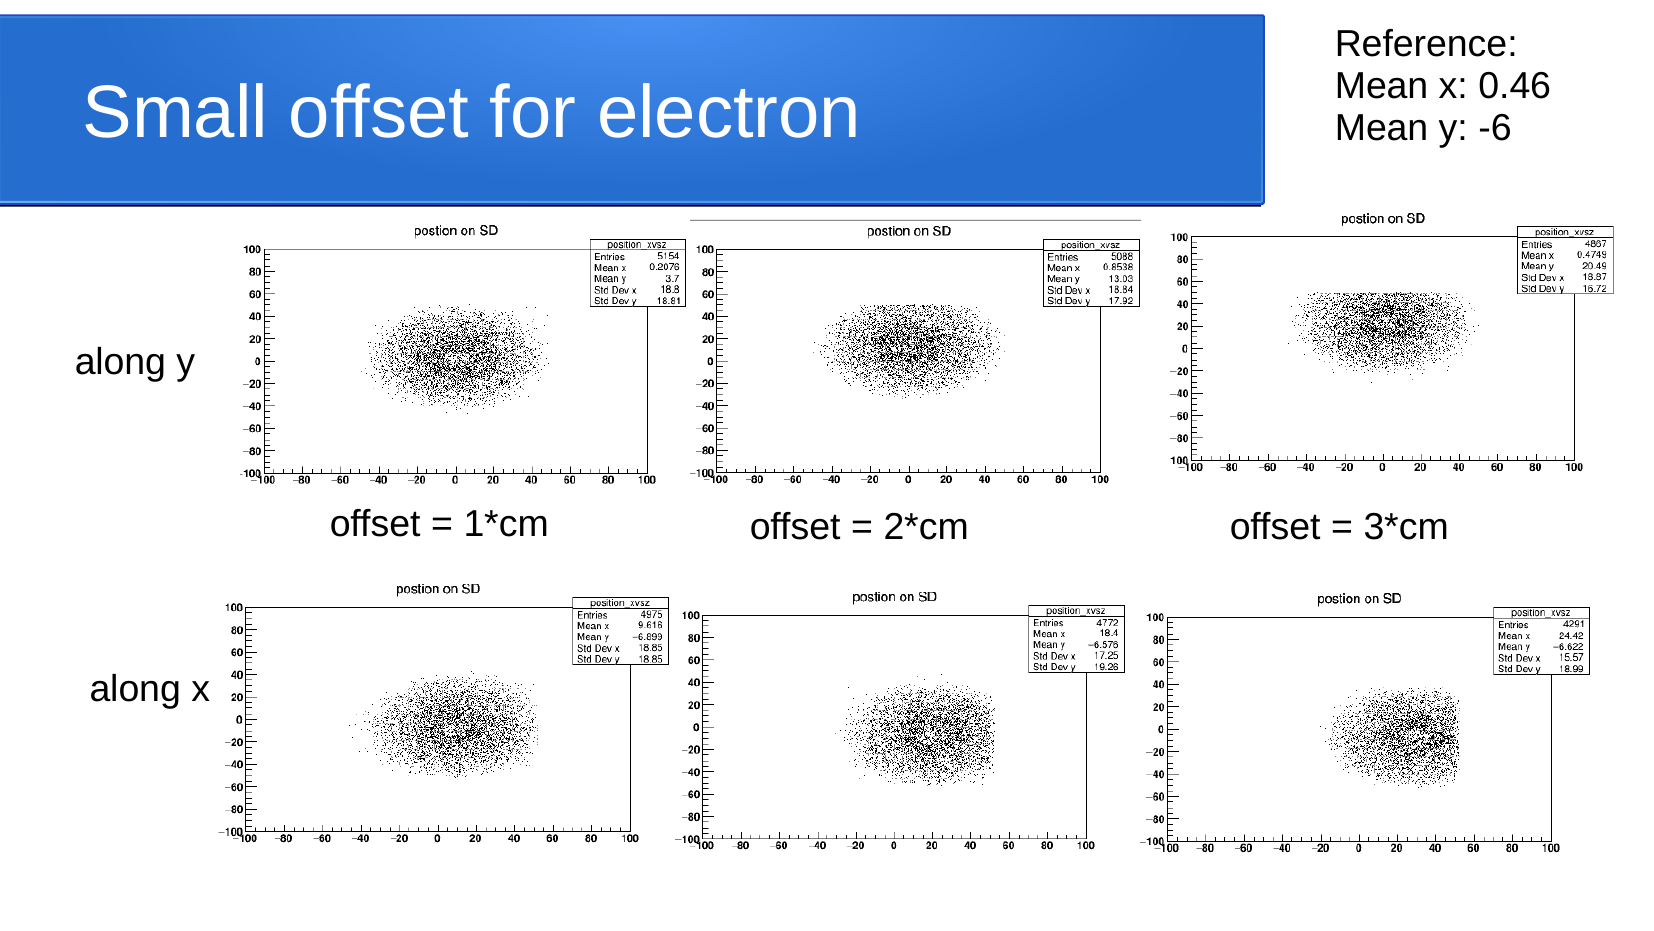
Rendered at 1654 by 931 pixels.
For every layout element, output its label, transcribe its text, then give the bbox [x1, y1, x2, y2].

text_box offset = 1*cm [315, 495, 616, 552]
text_box offset = 3*cm [1215, 498, 1516, 556]
picture [210, 584, 1595, 861]
text_box Reference: Mean x: 0.46 Mean y: -6 [1320, 15, 1636, 196]
picture [240, 219, 1141, 496]
title Small offset for electron [82, 35, 1235, 189]
text_box offset = 2*cm [735, 498, 1036, 556]
picture [1170, 209, 1622, 481]
text_box along x [74, 660, 210, 717]
text_box along y [60, 333, 211, 391]
